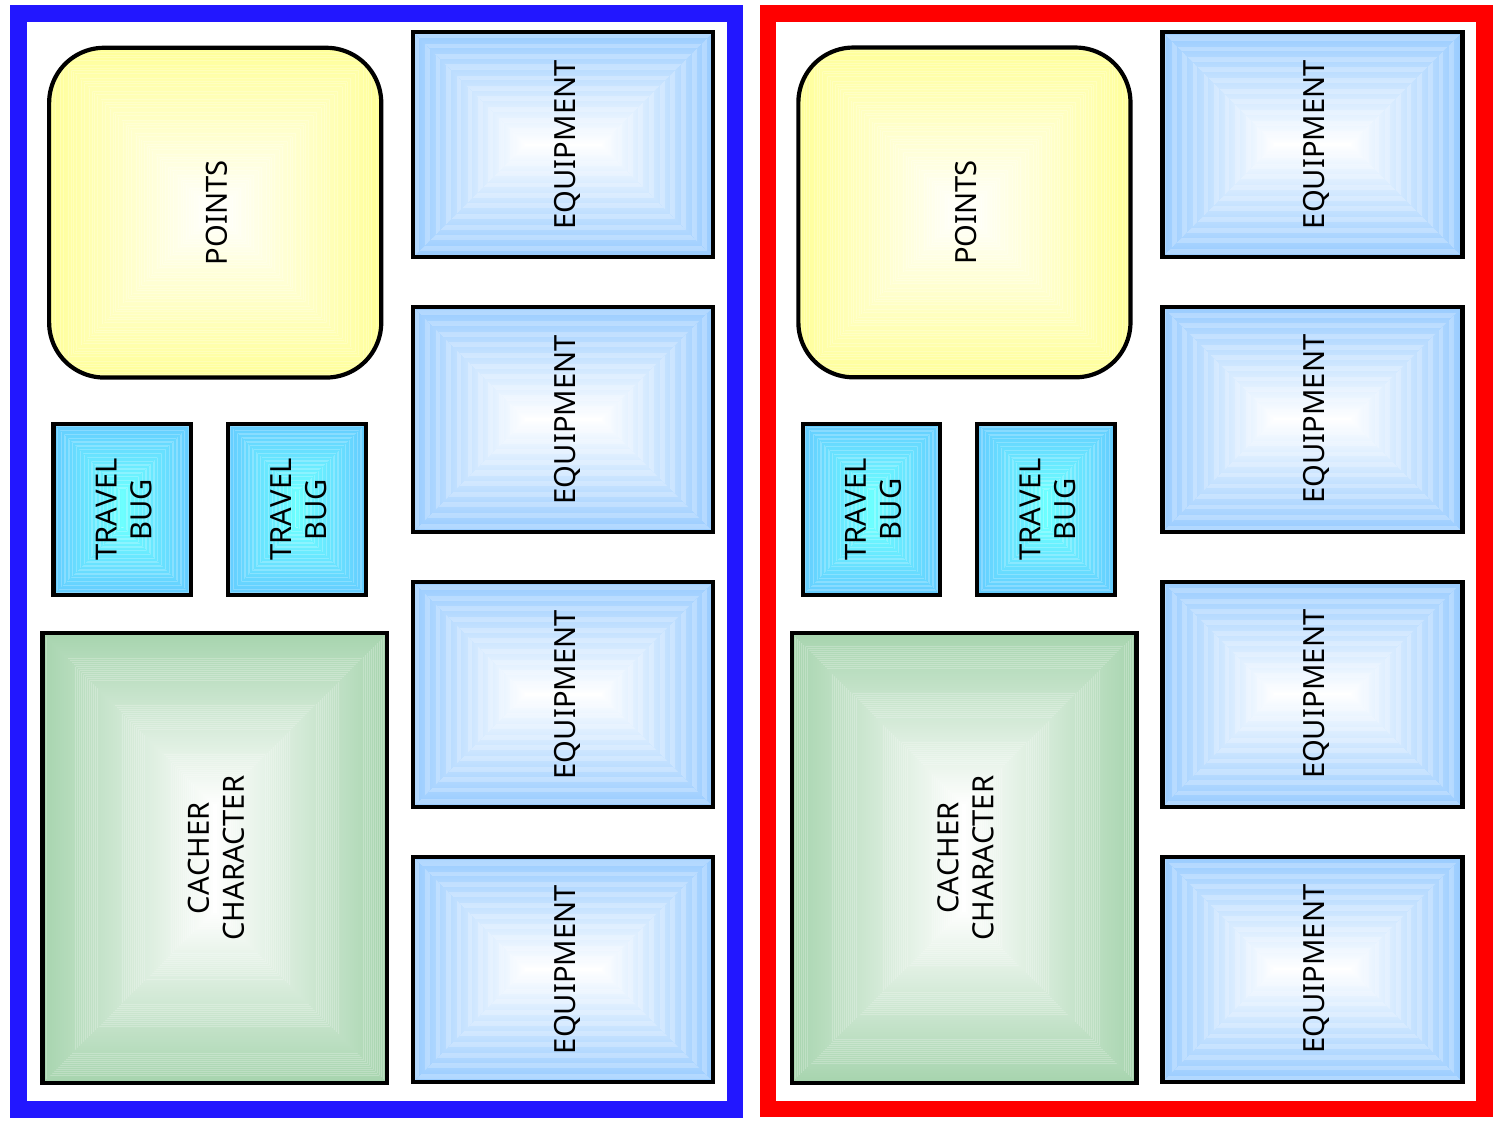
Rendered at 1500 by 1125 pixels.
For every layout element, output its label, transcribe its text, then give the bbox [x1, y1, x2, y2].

text_box EQUIPMENT [1162, 32, 1463, 258]
text_box TRAVEL BUG [802, 423, 941, 595]
text_box EQUIPMENT [1162, 856, 1463, 1082]
text_box EQUIPMENT [413, 307, 714, 533]
text_box CACHER CHARACTER [42, 633, 388, 1084]
text_box TRAVEL BUG [977, 423, 1115, 595]
text_box POINTS [798, 47, 1131, 378]
text_box TRAVEL BUG [53, 423, 192, 595]
text_box CACHER CHARACTER [791, 633, 1137, 1083]
text_box EQUIPMENT [413, 32, 714, 258]
text_box EQUIPMENT [1162, 581, 1463, 807]
text_box TRAVEL BUG [228, 423, 366, 595]
text_box EQUIPMENT [413, 857, 714, 1083]
text_box POINTS [49, 47, 382, 378]
text_box EQUIPMENT [1162, 306, 1463, 532]
text_box EQUIPMENT [413, 582, 714, 808]
